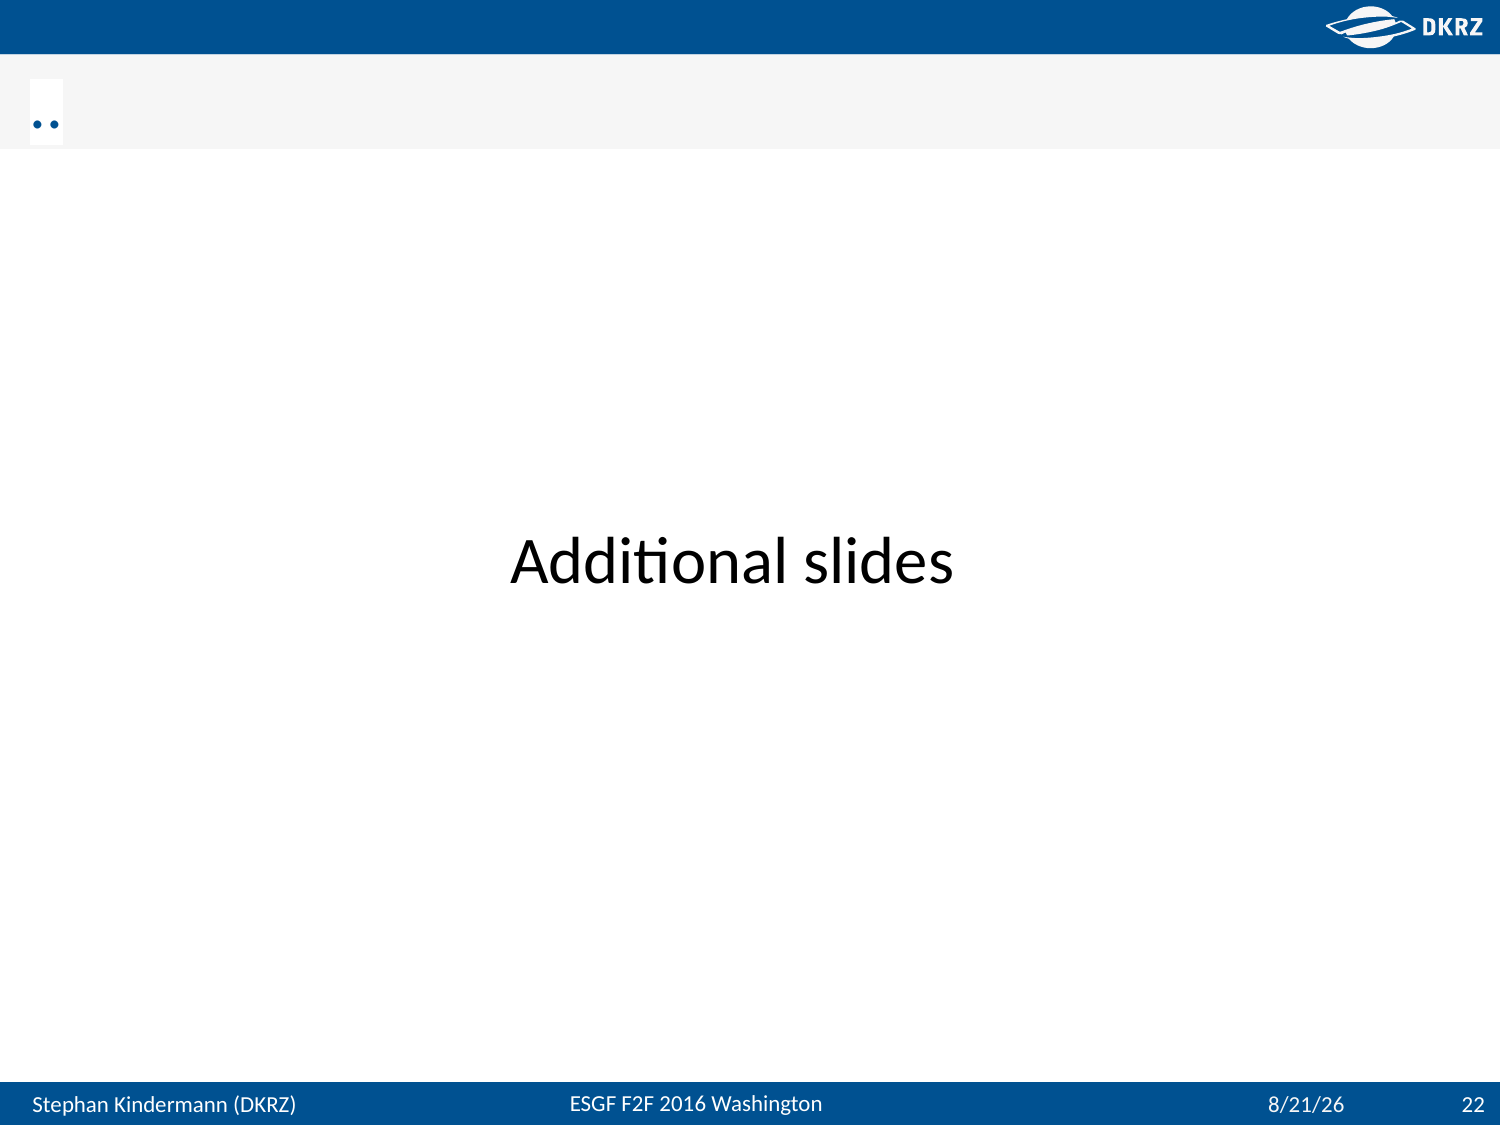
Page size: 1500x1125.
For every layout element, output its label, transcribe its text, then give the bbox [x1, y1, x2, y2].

slide_number 12/1/16 [1187, 1082, 1360, 1125]
slide_number <number> [1376, 1082, 1500, 1125]
list Additional slides [64, 137, 1415, 976]
title .. [0, 54, 1500, 149]
